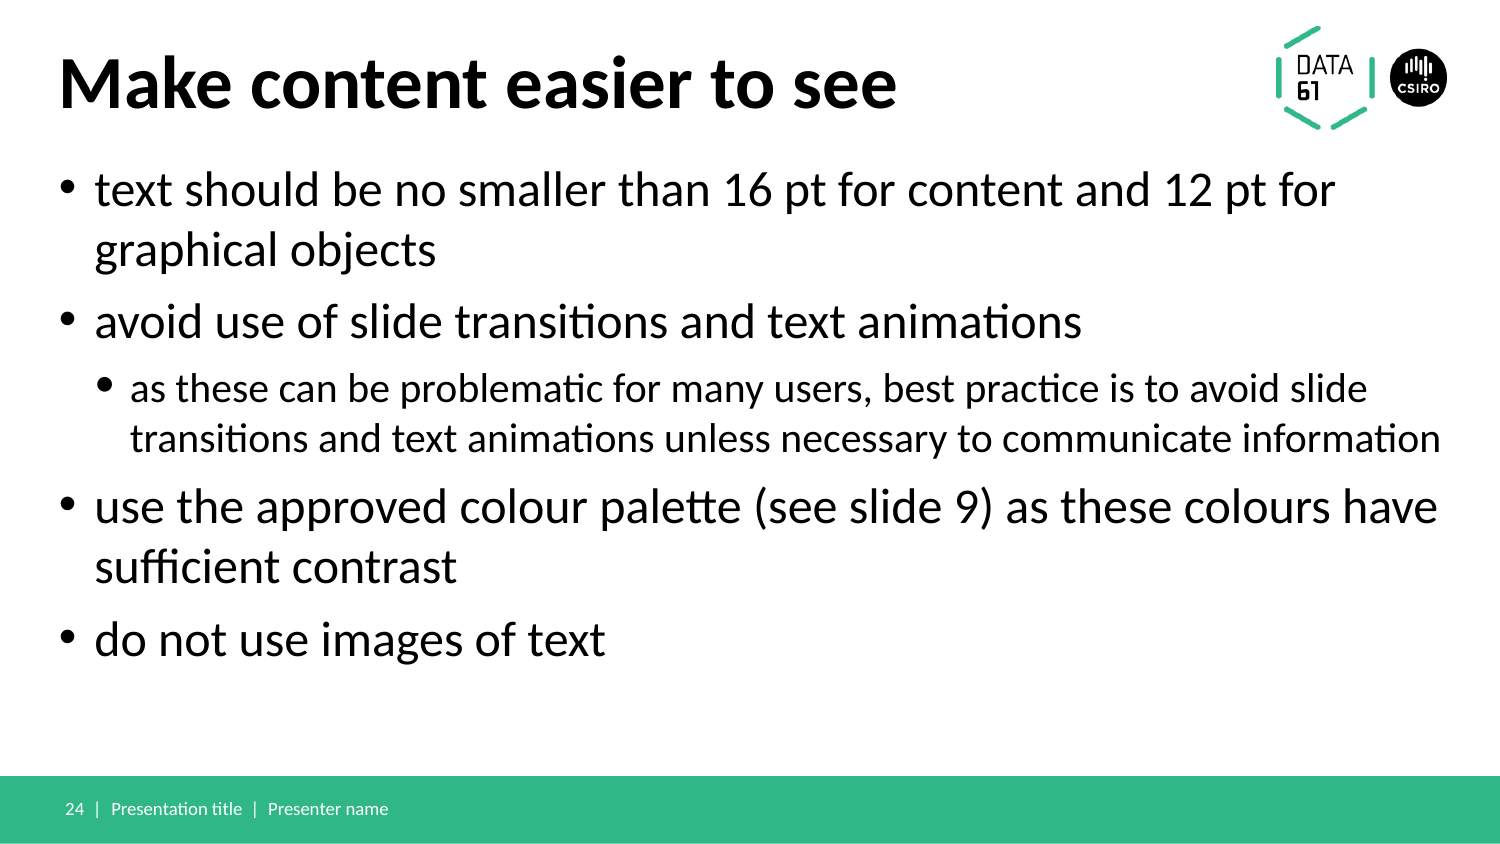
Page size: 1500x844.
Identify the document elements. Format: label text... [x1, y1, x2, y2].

footer Presentation title | Presenter name [111, 800, 1110, 816]
slide_number <number> | [54, 800, 102, 816]
title Make content easier to see [58, 33, 1258, 139]
picture [1276, 26, 1447, 130]
list text should be no smaller than 16 pt for content and 12 pt for graphical objects avoid use of slide transitions and text animations as these can be problematic for many users, best practice is to avoid slide transitions and text animations unless necessary to communicate information use the approved colour palette (see slide 9) as these colours have sufficient contrast do not use images of text [58, 156, 1447, 719]
